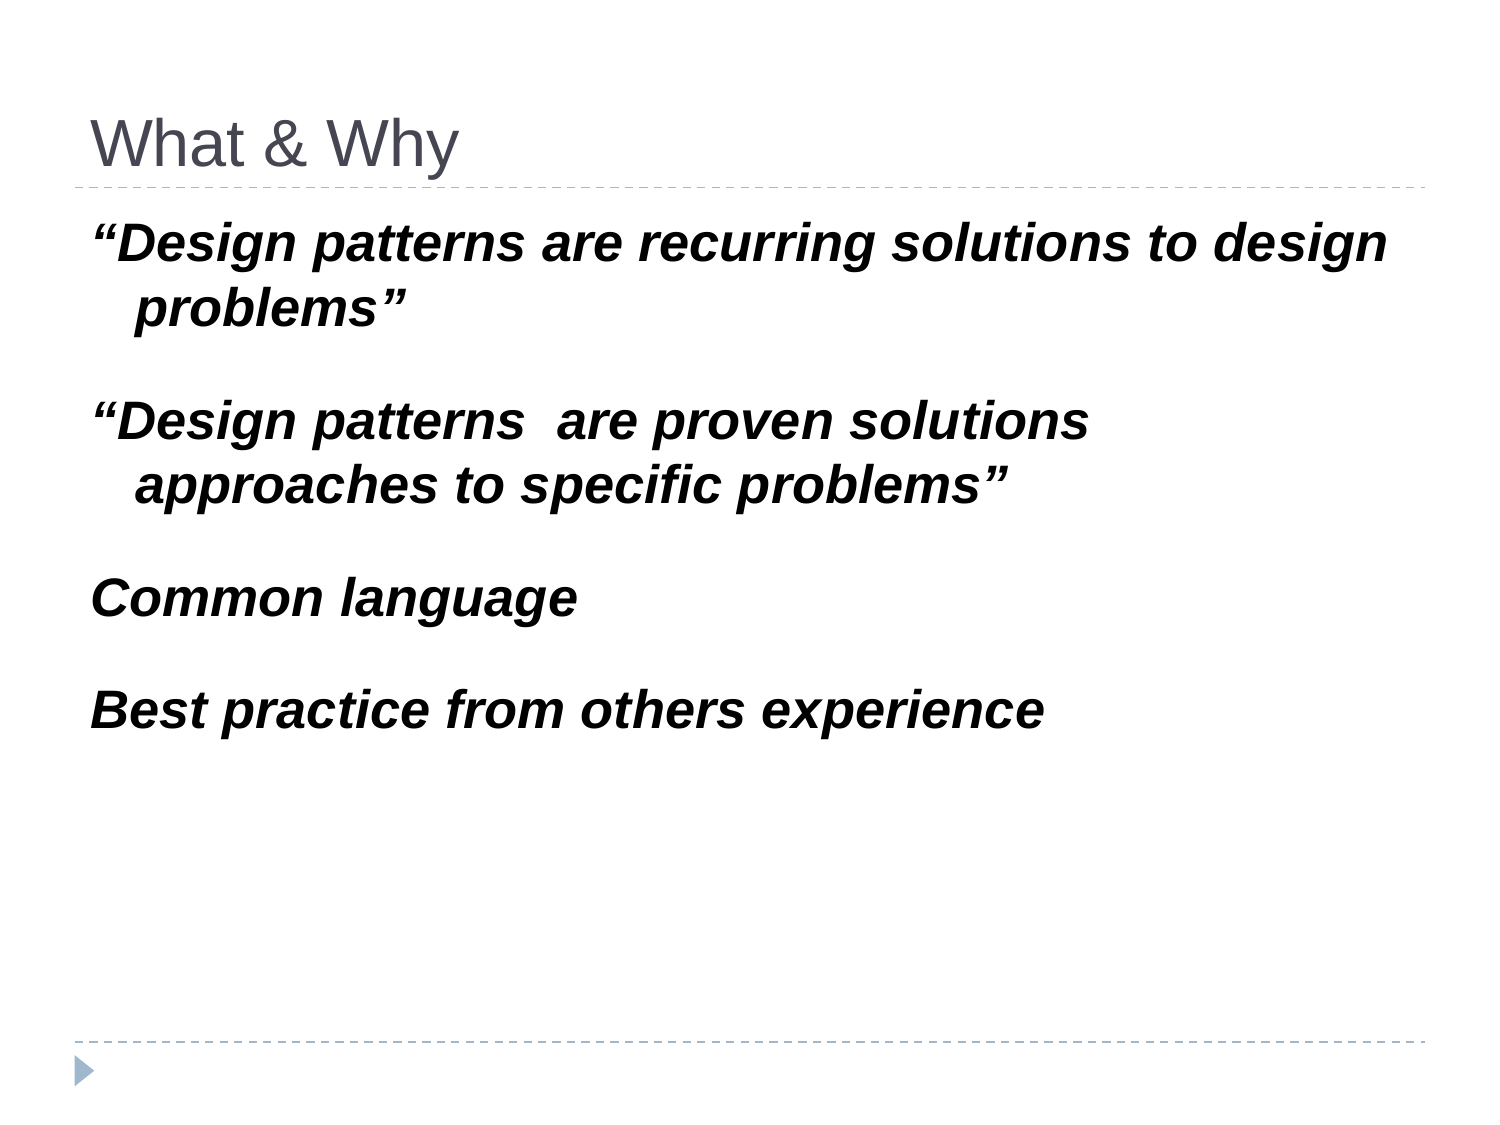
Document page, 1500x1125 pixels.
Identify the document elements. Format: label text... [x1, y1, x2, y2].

list “Design patterns are recurring solutions to design problems” “Design patterns are proven solutions approaches to specific problems” Common language Best practice from others experience [75, 200, 1425, 1010]
title What & Why [75, 24, 1425, 188]
